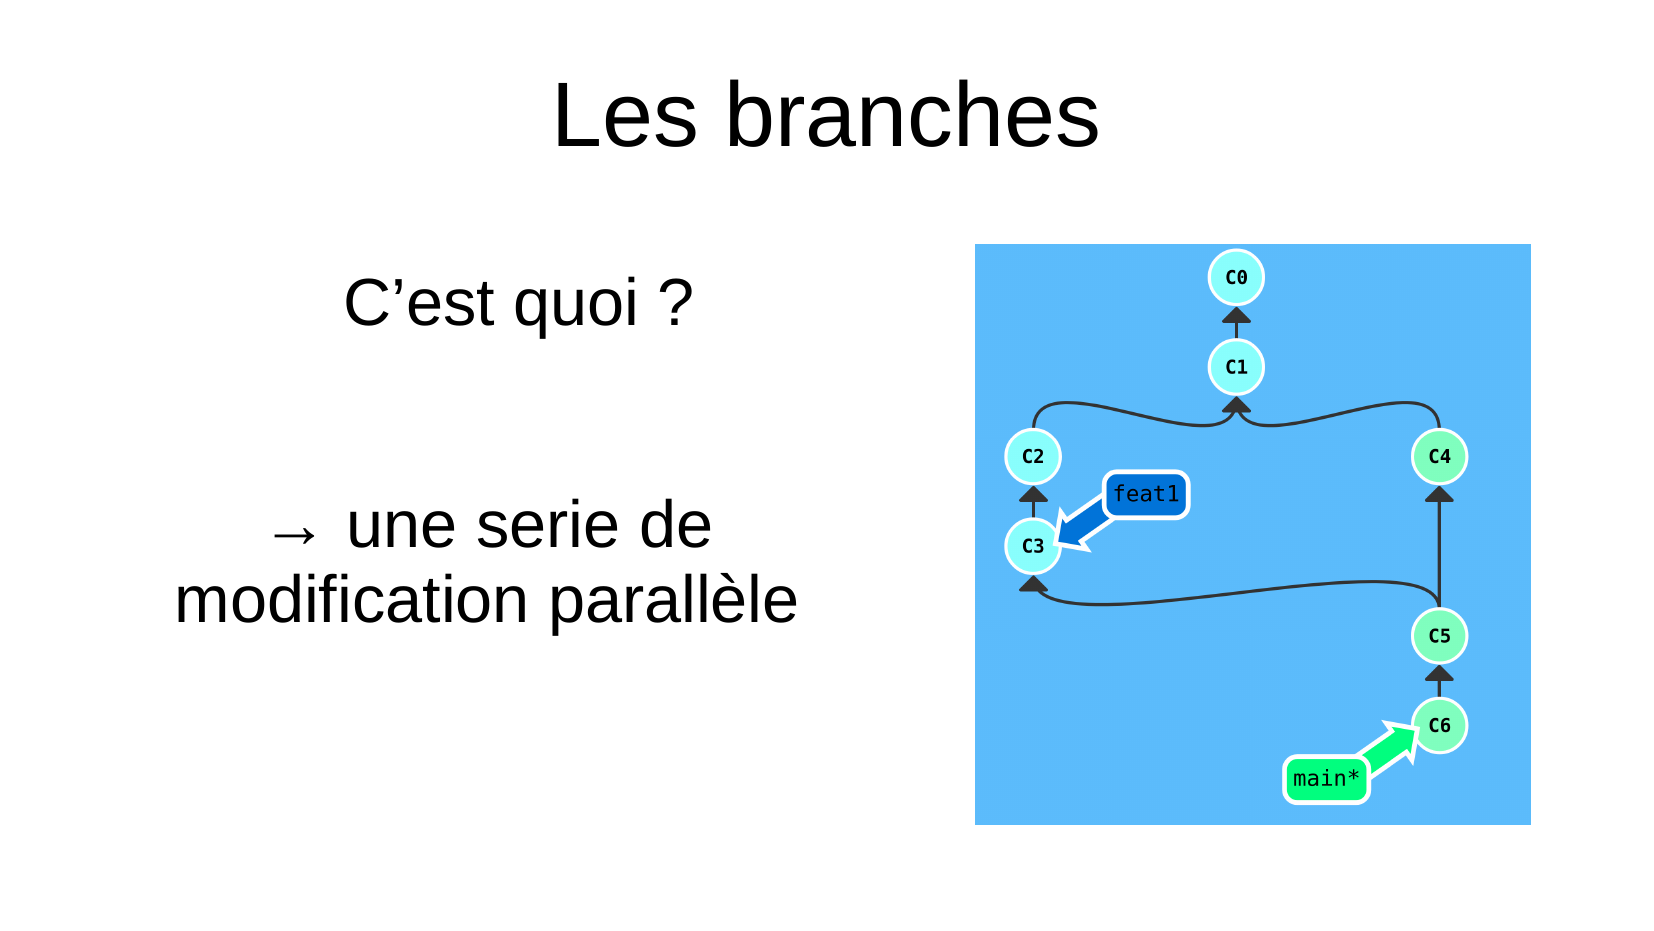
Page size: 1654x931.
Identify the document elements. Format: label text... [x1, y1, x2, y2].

title → une serie de modification parallèle [112, 487, 863, 637]
picture [975, 244, 1531, 826]
title C’est quoi ? [0, 225, 1264, 381]
title Les branches [82, 37, 1571, 193]
